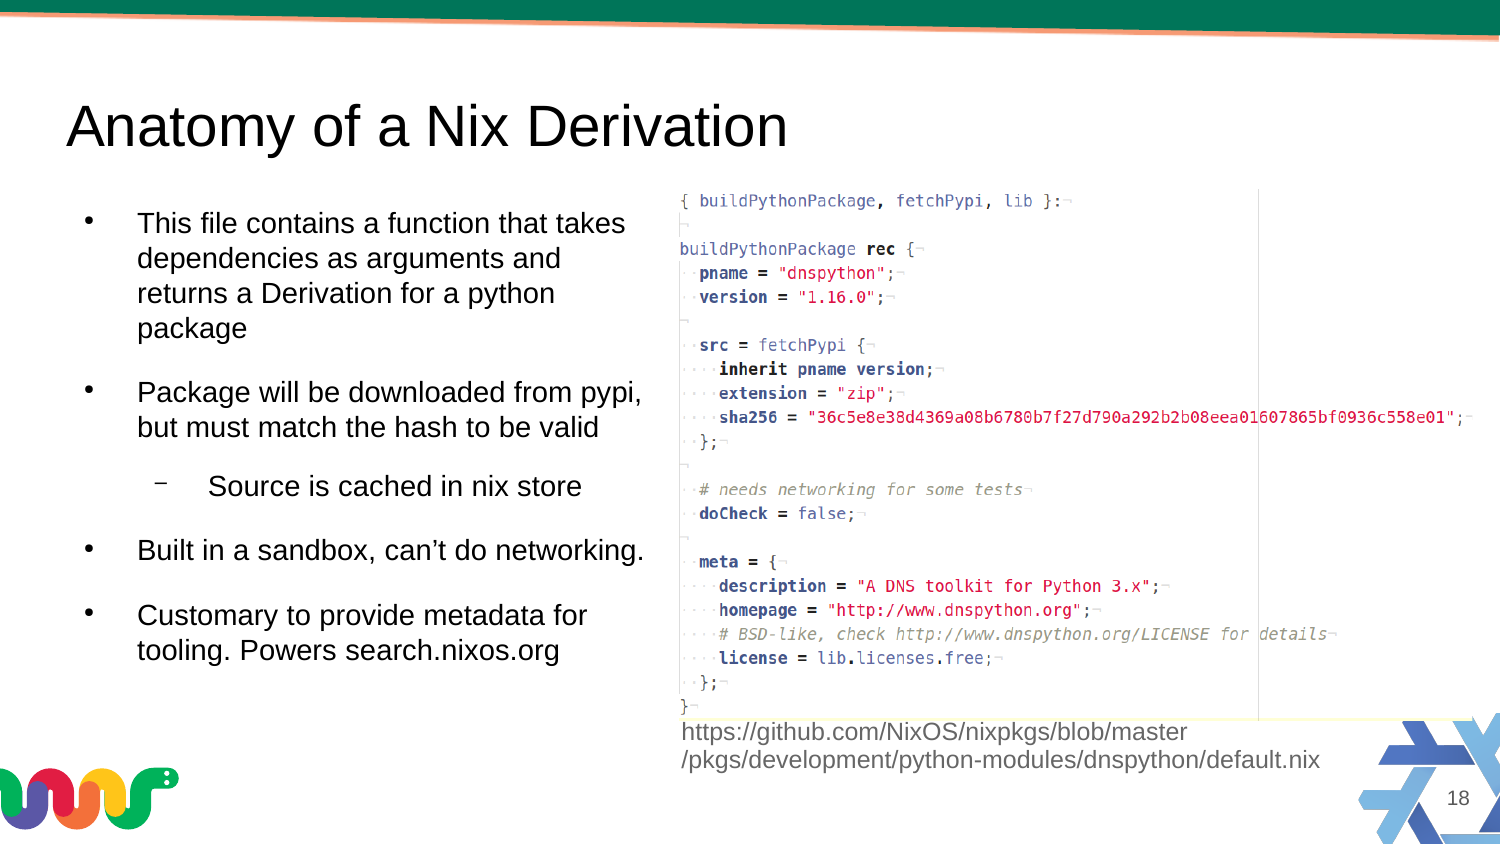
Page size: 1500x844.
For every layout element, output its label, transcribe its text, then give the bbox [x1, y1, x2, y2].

text_box https://github.com/NixOS/nixpkgs/blob/master /pkgs/development/python-modules/dnspython/default.nix [666, 715, 1359, 780]
title Anatomy of a Nix Derivation [51, 72, 1449, 167]
list This file contains a function that takes dependencies as arguments and returns a Derivation for a python package Package will be downloaded from pypi, but must match the hash to be valid Source is cached in nix store Built in a sandbox, can’t do networking. Customary to provide metadata for tooling. Powers search.nixos.org [51, 189, 662, 750]
picture [679, 189, 1500, 844]
